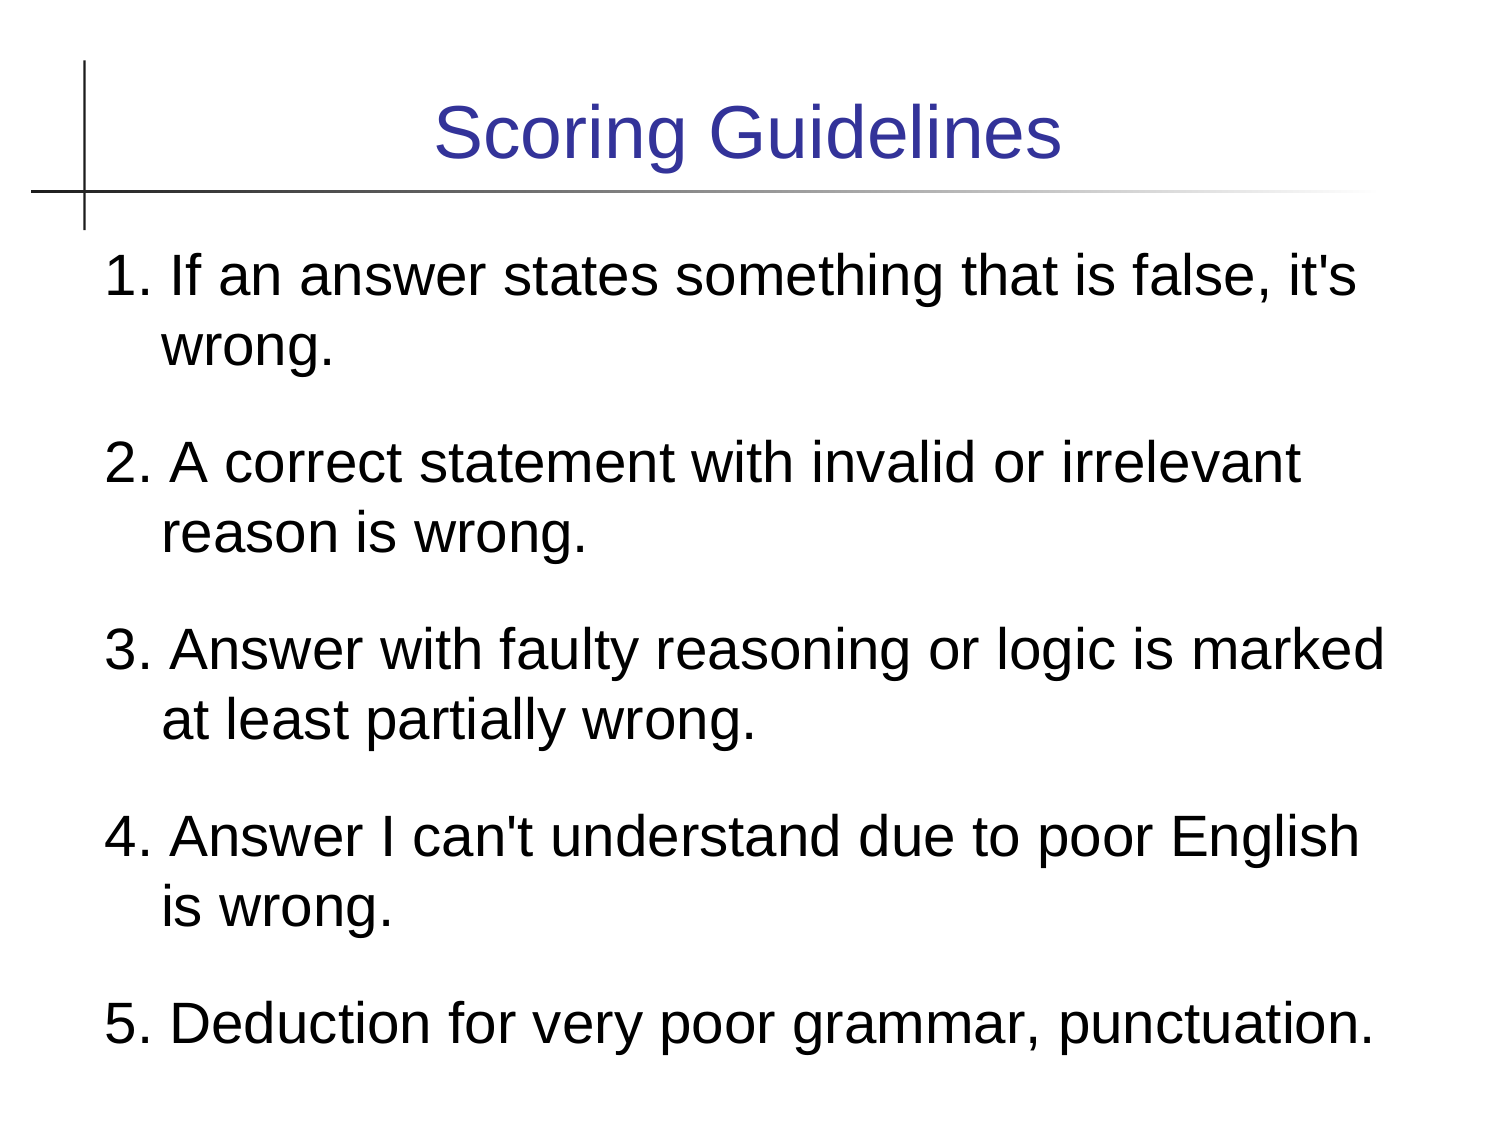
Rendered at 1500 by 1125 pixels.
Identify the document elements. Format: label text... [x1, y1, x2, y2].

list 1. If an answer states something that is false, it's wrong. 2. A correct statement with invalid or irrelevant reason is wrong. 3. Answer with faulty reasoning or logic is marked at least partially wrong. 4. Answer I can't understand due to poor English is wrong. 5. Deduction for very poor grammar, punctuation. [90, 229, 1408, 1066]
title Scoring Guidelines [100, 42, 1397, 182]
